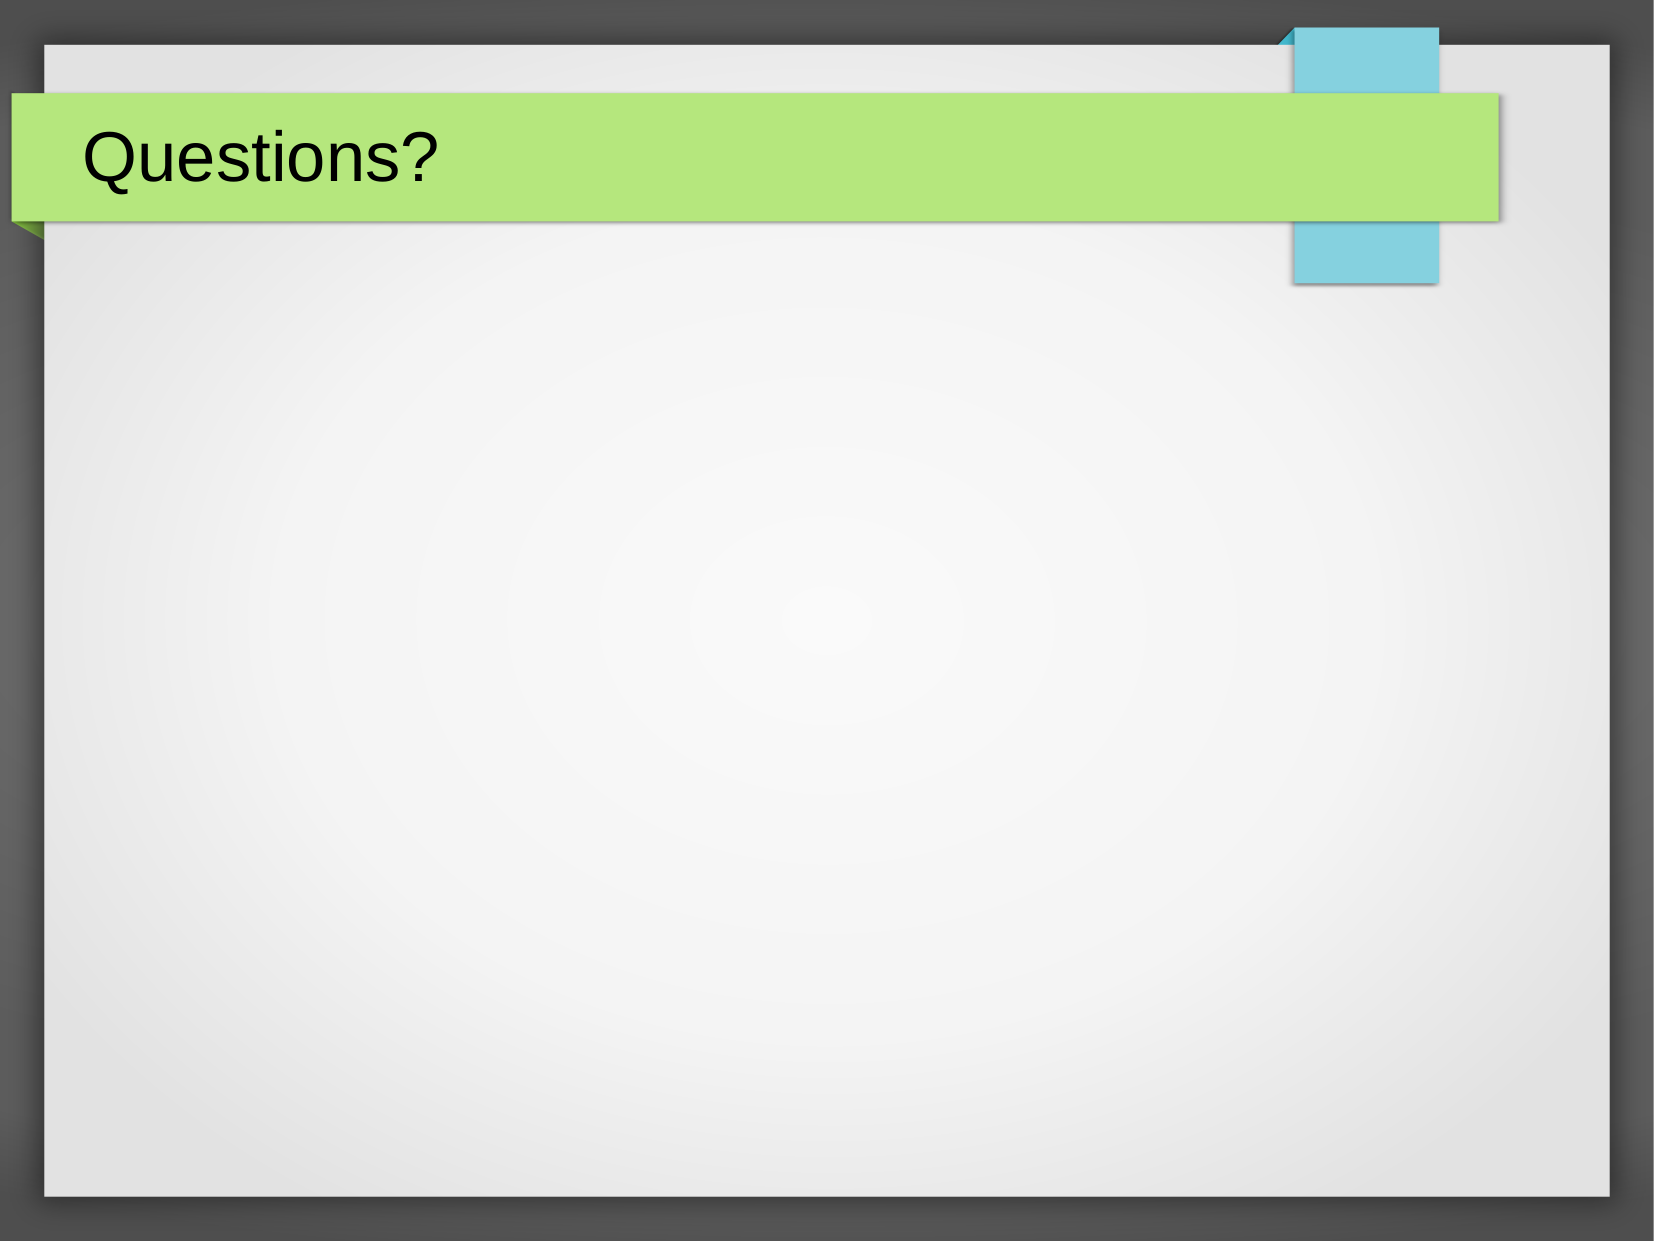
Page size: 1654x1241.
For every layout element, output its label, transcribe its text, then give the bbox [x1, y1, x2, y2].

text_box Questions? [82, 94, 1264, 213]
picture [0, 0, 1654, 1241]
